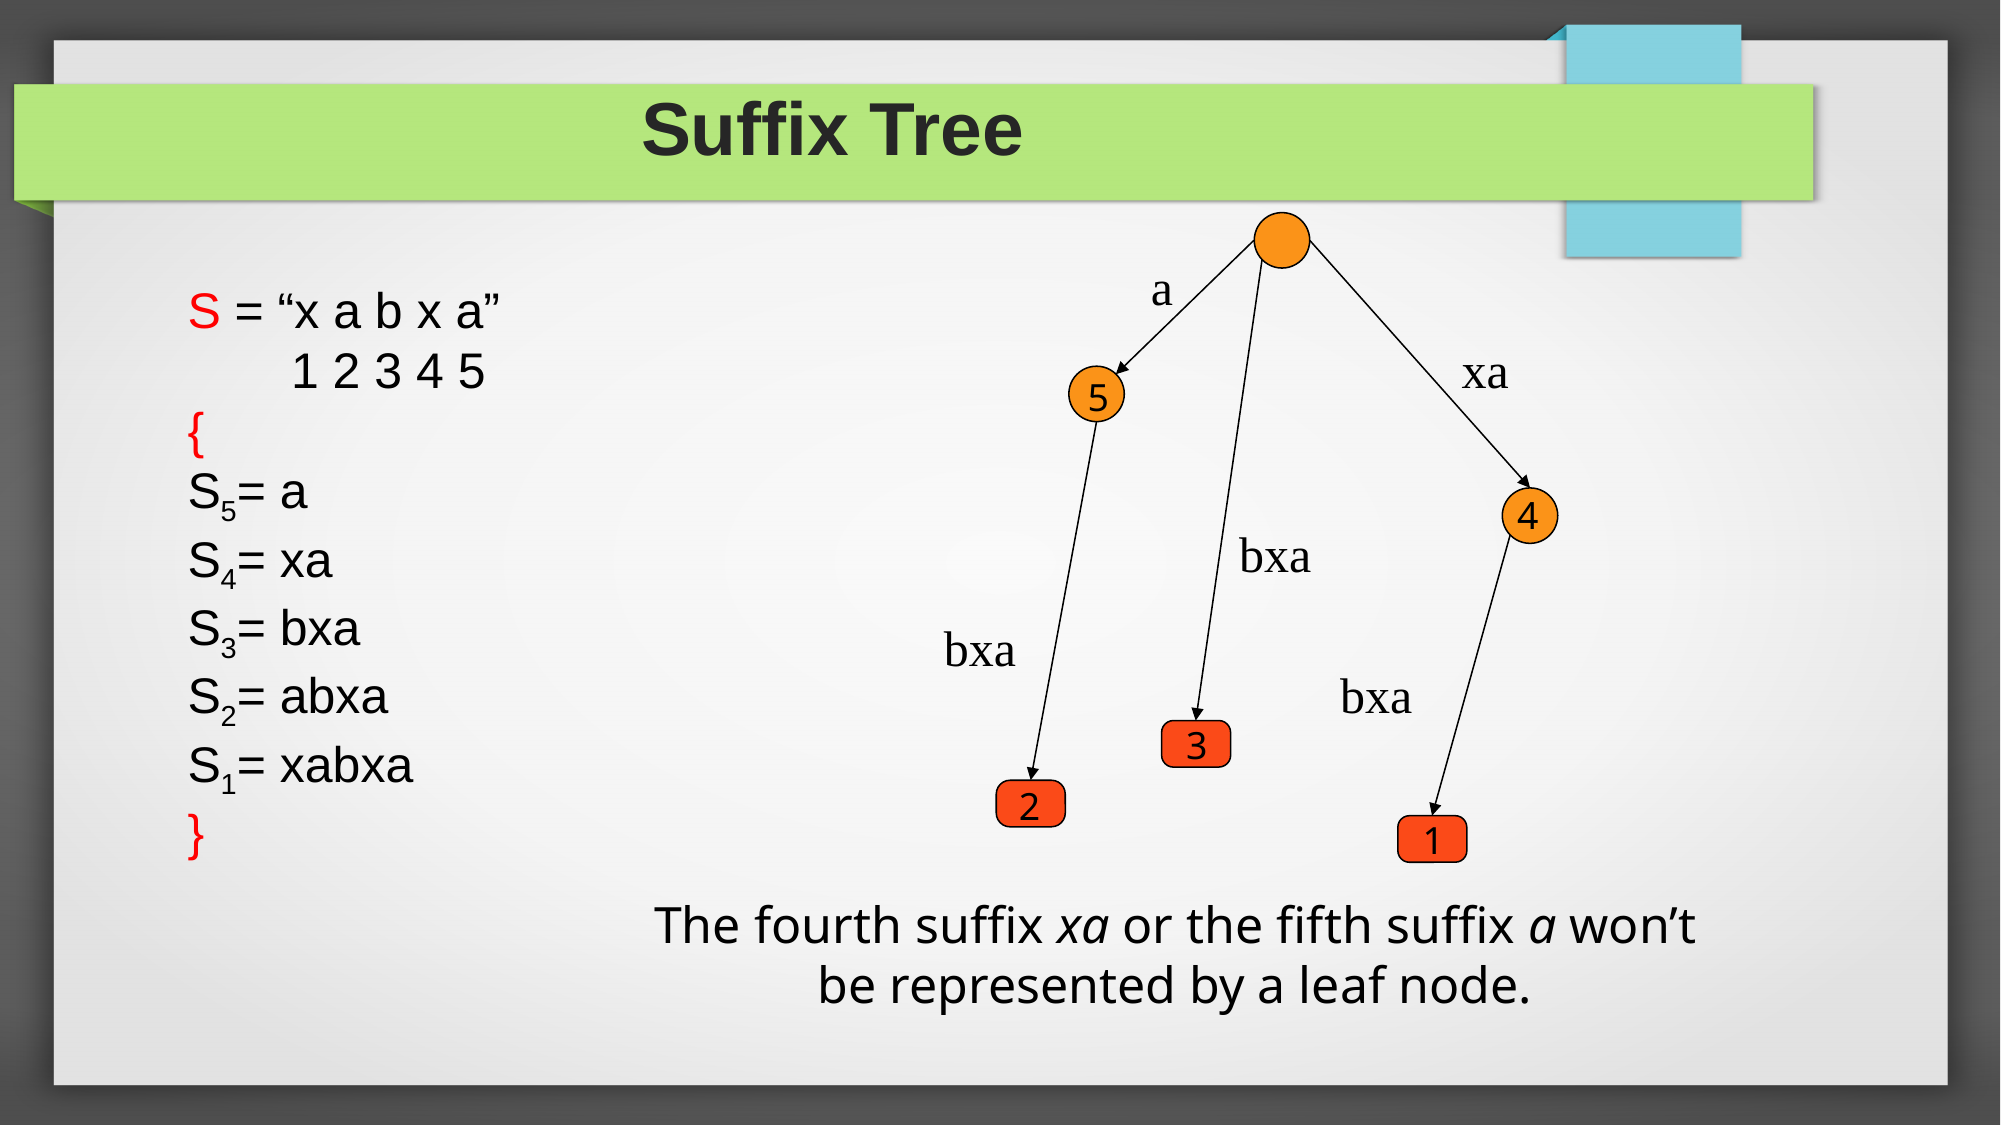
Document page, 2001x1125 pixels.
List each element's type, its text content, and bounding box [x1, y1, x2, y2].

text_box 1 [1407, 809, 1460, 870]
picture [0, 0, 2001, 1125]
text_box [1223, 721, 1231, 767]
title Suffix Tree [625, 72, 1219, 260]
text_box bxa [1050, 663, 1054, 685]
text_box bxa [1325, 656, 1463, 732]
text_box 2 [1004, 775, 1056, 836]
text_box [1554, 501, 1558, 530]
text_box 5 [1072, 366, 1125, 426]
text_box a [1171, 311, 1184, 323]
text_box bxa [1224, 514, 1349, 590]
text_box [1068, 381, 1072, 407]
text_box [1460, 816, 1467, 862]
text_box [1161, 720, 1171, 767]
text_box [996, 781, 1004, 826]
text_box S = “x a b x a” 1 2 3 4 5 { S5= a S4= xa S3= bxa S2= abxa S1= xabxa } [172, 271, 516, 868]
text_box [1056, 781, 1066, 826]
text_box The fourth suffix xa or the fifth suffix a won’t be represented by a leaf node. [614, 885, 1737, 1021]
text_box 4 [1502, 484, 1554, 545]
text_box xa [1446, 396, 1455, 406]
text_box [1397, 815, 1407, 862]
text_box [1254, 212, 1310, 269]
text_box xa [1446, 330, 1526, 406]
text_box a [1136, 247, 1184, 323]
text_box bxa [929, 609, 1054, 685]
text_box 3 [1171, 714, 1223, 775]
